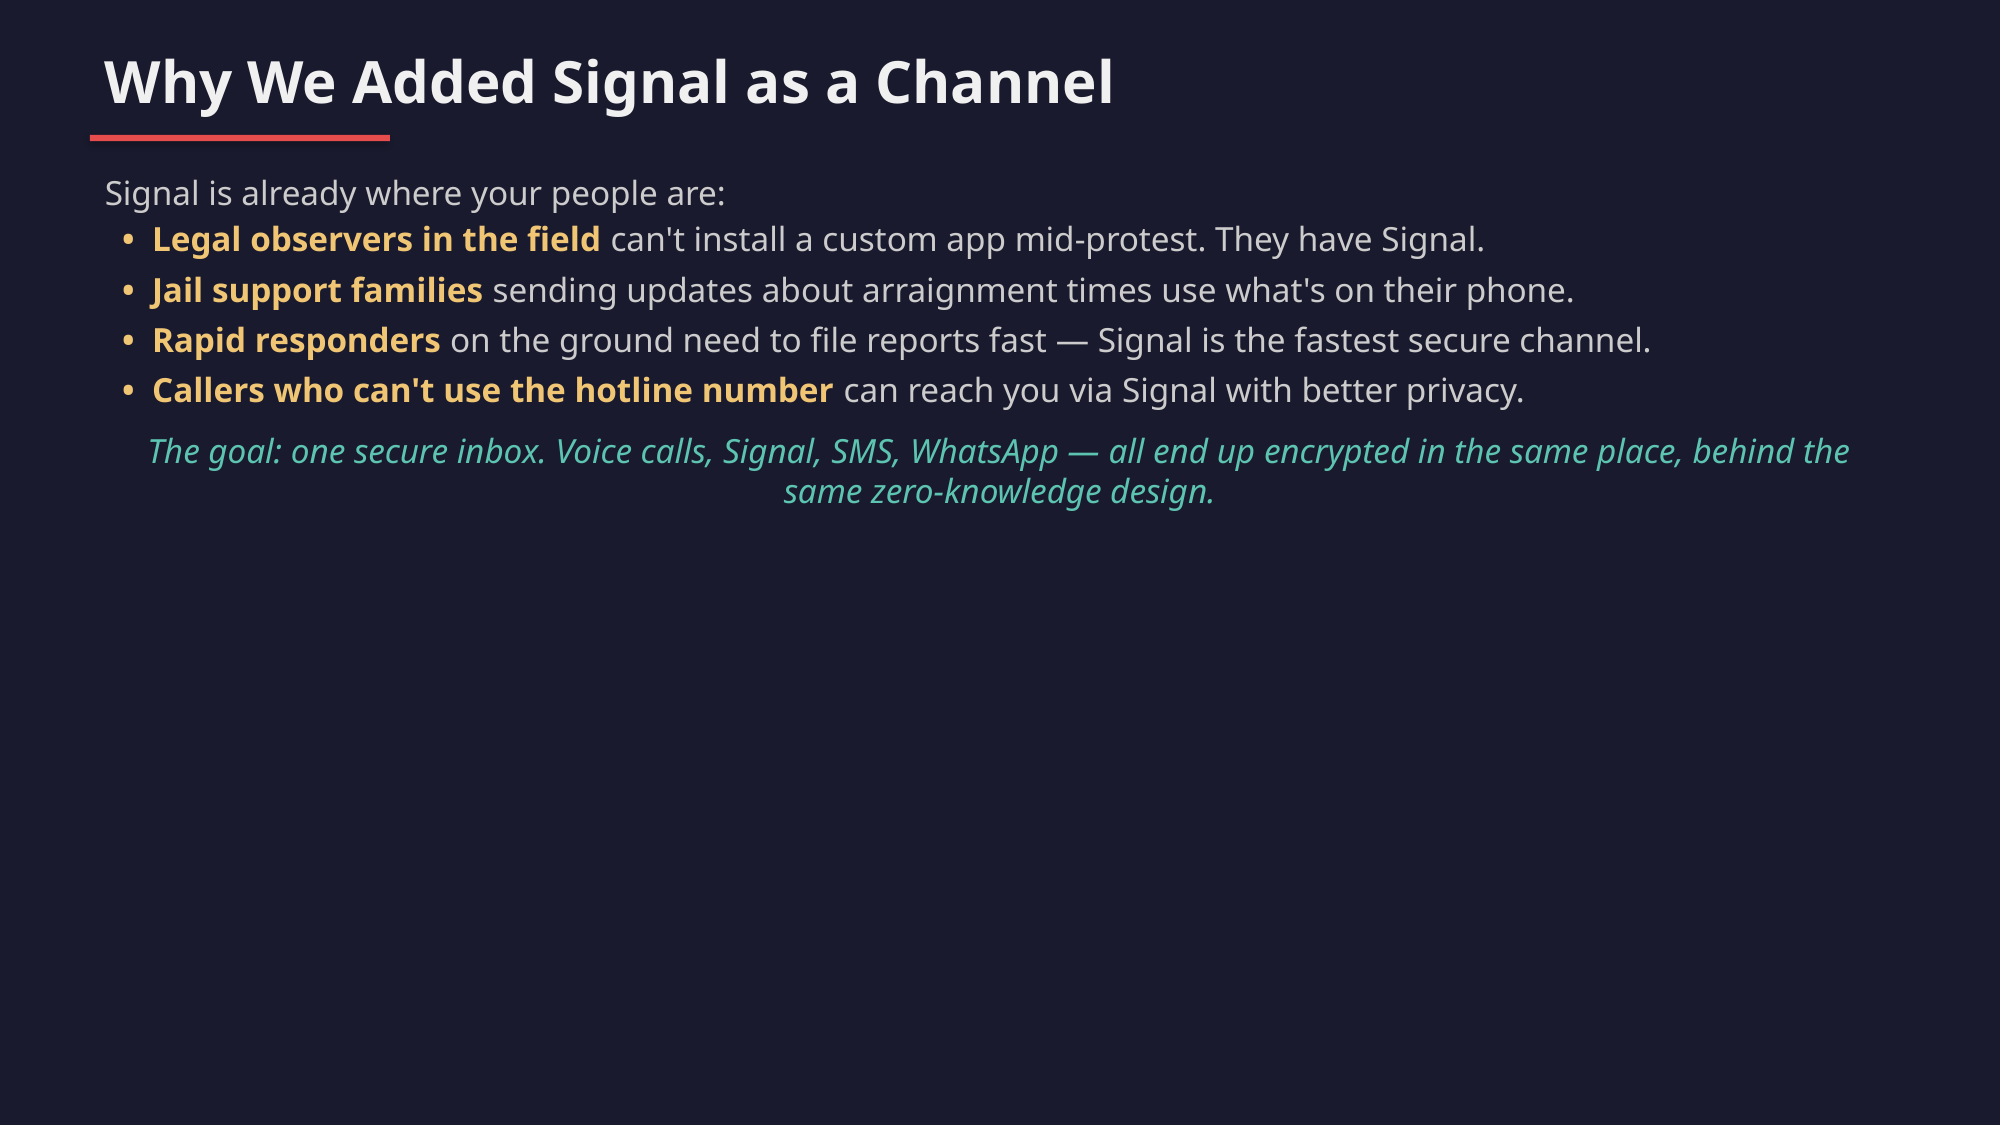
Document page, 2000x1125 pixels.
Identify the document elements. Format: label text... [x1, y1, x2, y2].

text_box Signal is already where your people are: • Legal observers in the field can't install a custom app mid-protest. They have Signal. • Jail support families sending updates about arraignment times use what's on their phone. • Rapid responders on the ground need to file reports fast — Signal is the fastest secure channel. • Callers who can't use the hotline number can reach you via Signal with better privacy. The goal: one secure inbox. Voice calls, Signal, SMS, WhatsApp — all end up encrypted in the same place, behind the same zero-knowledge design. [89, 164, 1910, 518]
text_box [89, 134, 390, 142]
text_box Why We Added Signal as a Channel [89, 37, 1910, 123]
